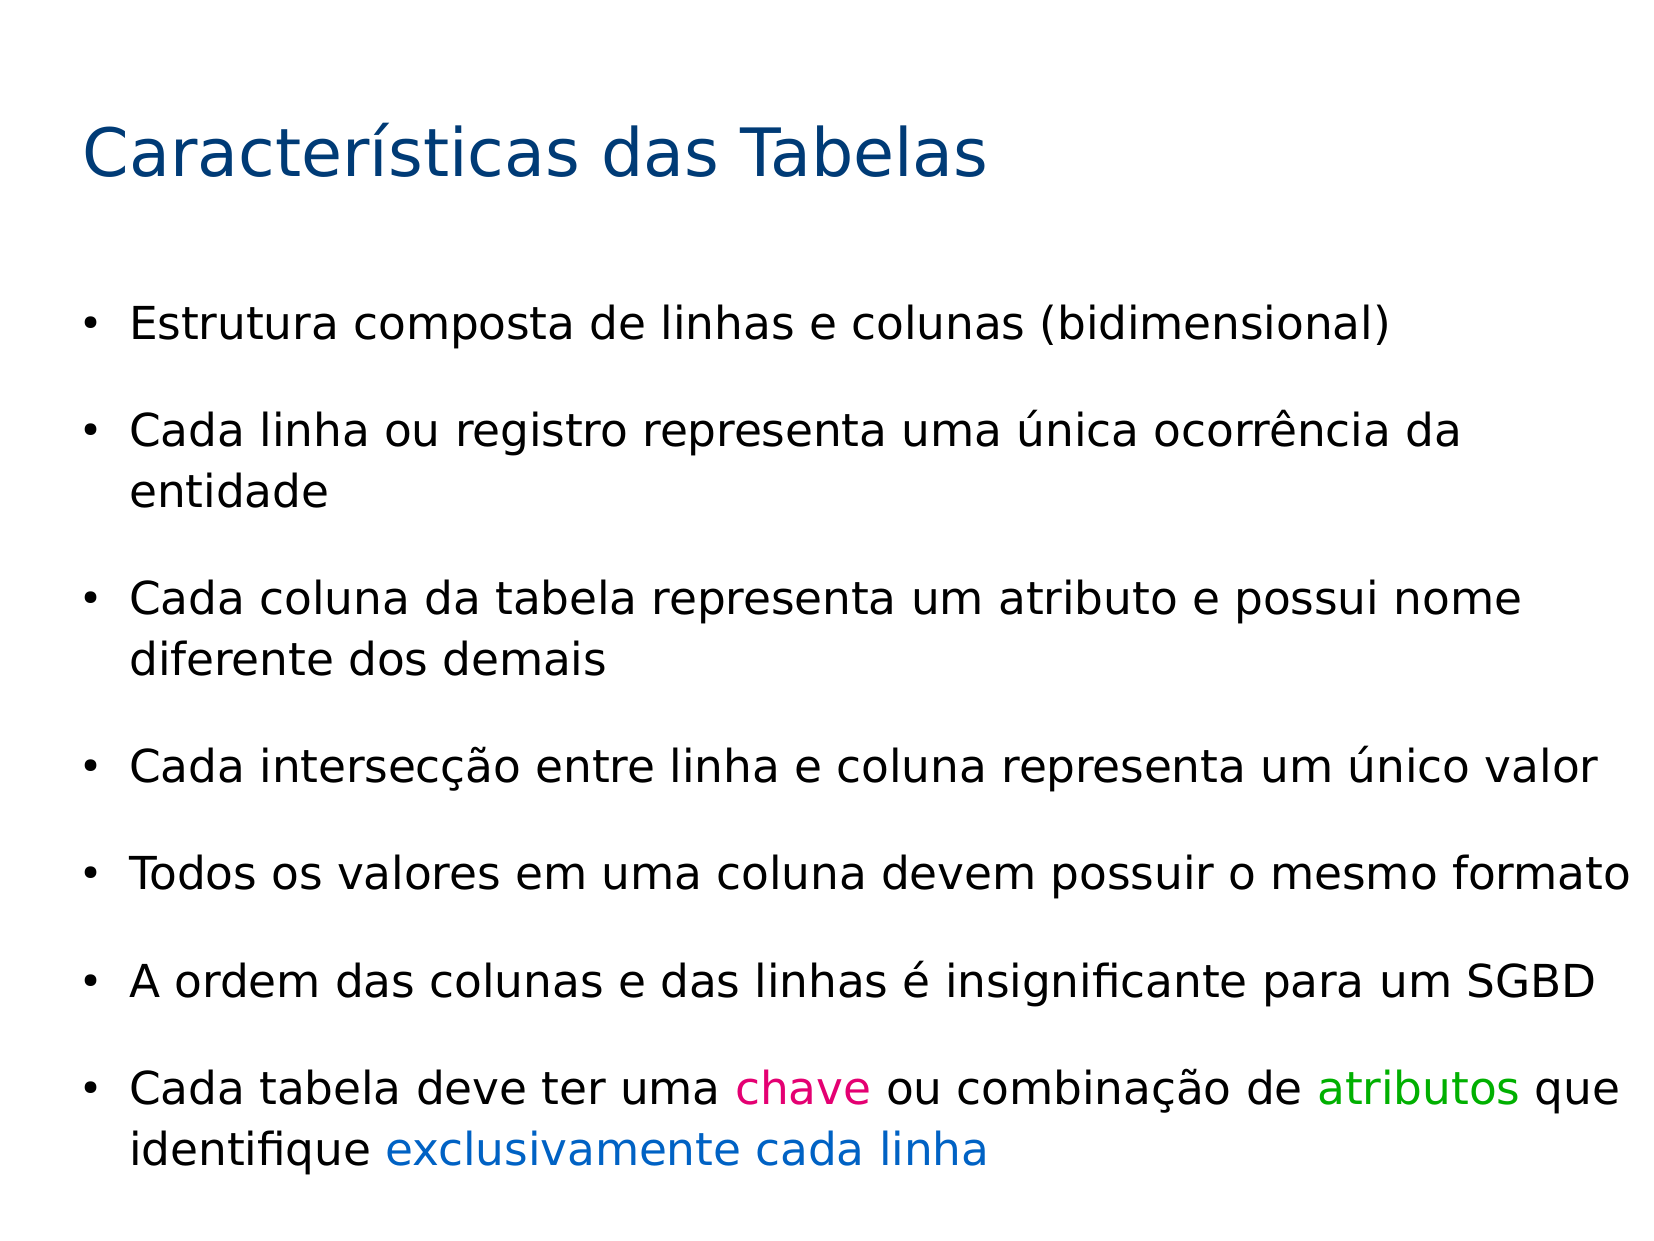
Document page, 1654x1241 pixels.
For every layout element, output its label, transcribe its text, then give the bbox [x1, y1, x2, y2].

list Estrutura composta de linhas e colunas (bidimensional) Cada linha ou registro representa uma única ocorrência da entidade Cada coluna da tabela representa um atributo e possui nome diferente dos demais Cada intersecção entre linha e coluna representa um único valor Todos os valores em uma coluna devem possuir o mesmo formato A ordem das colunas e das linhas é insignificante para um SGBD Cada tabela deve ter uma chave ou combinação de atributos que identifique exclusivamente cada linha [82, 289, 1638, 1241]
title Características das Tabelas [82, 82, 1571, 224]
